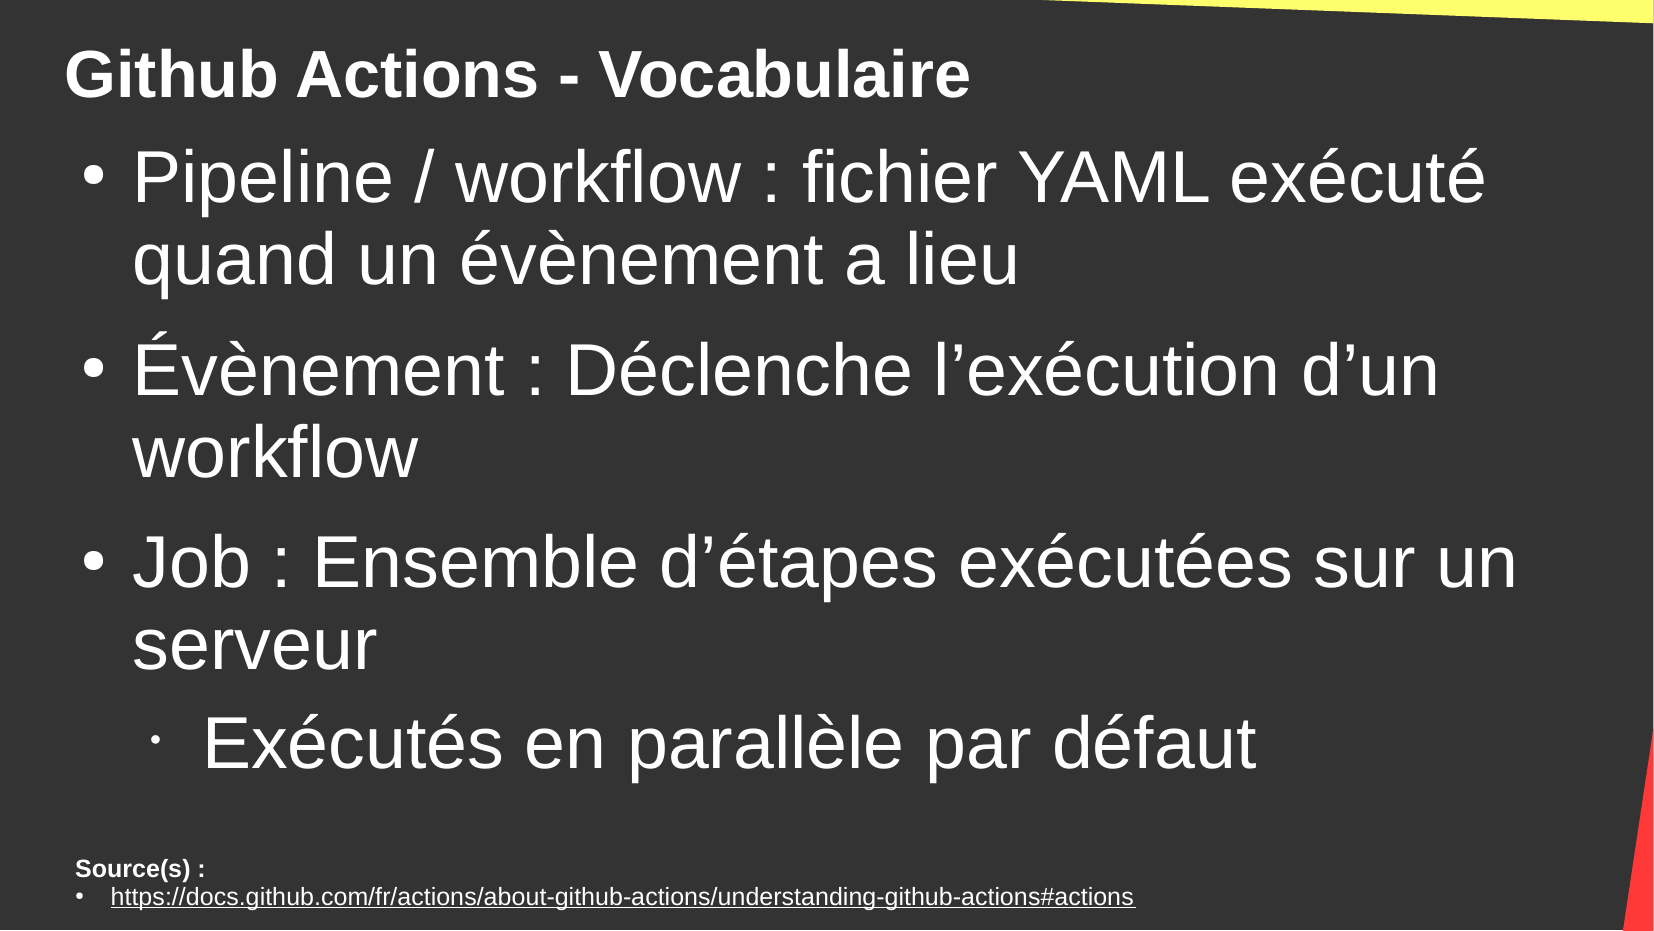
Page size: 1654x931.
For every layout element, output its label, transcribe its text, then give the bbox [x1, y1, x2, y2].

text_box Source(s) : https://docs.github.com/fr/actions/about-github-actions/understanding-github-actions#actions [60, 809, 1546, 919]
text_box [1042, 0, 1654, 24]
list Pipeline / workflow : fichier YAML exécuté quand un évènement a lieu Évènement : Déclenche l’exécution d’un workflow Job : Ensemble d’étapes exécutées sur un serveur Exécutés en parallèle par défaut [63, 135, 1542, 792]
title Github Actions - Vocabulaire [64, 37, 1105, 119]
text_box [1622, 724, 1654, 931]
